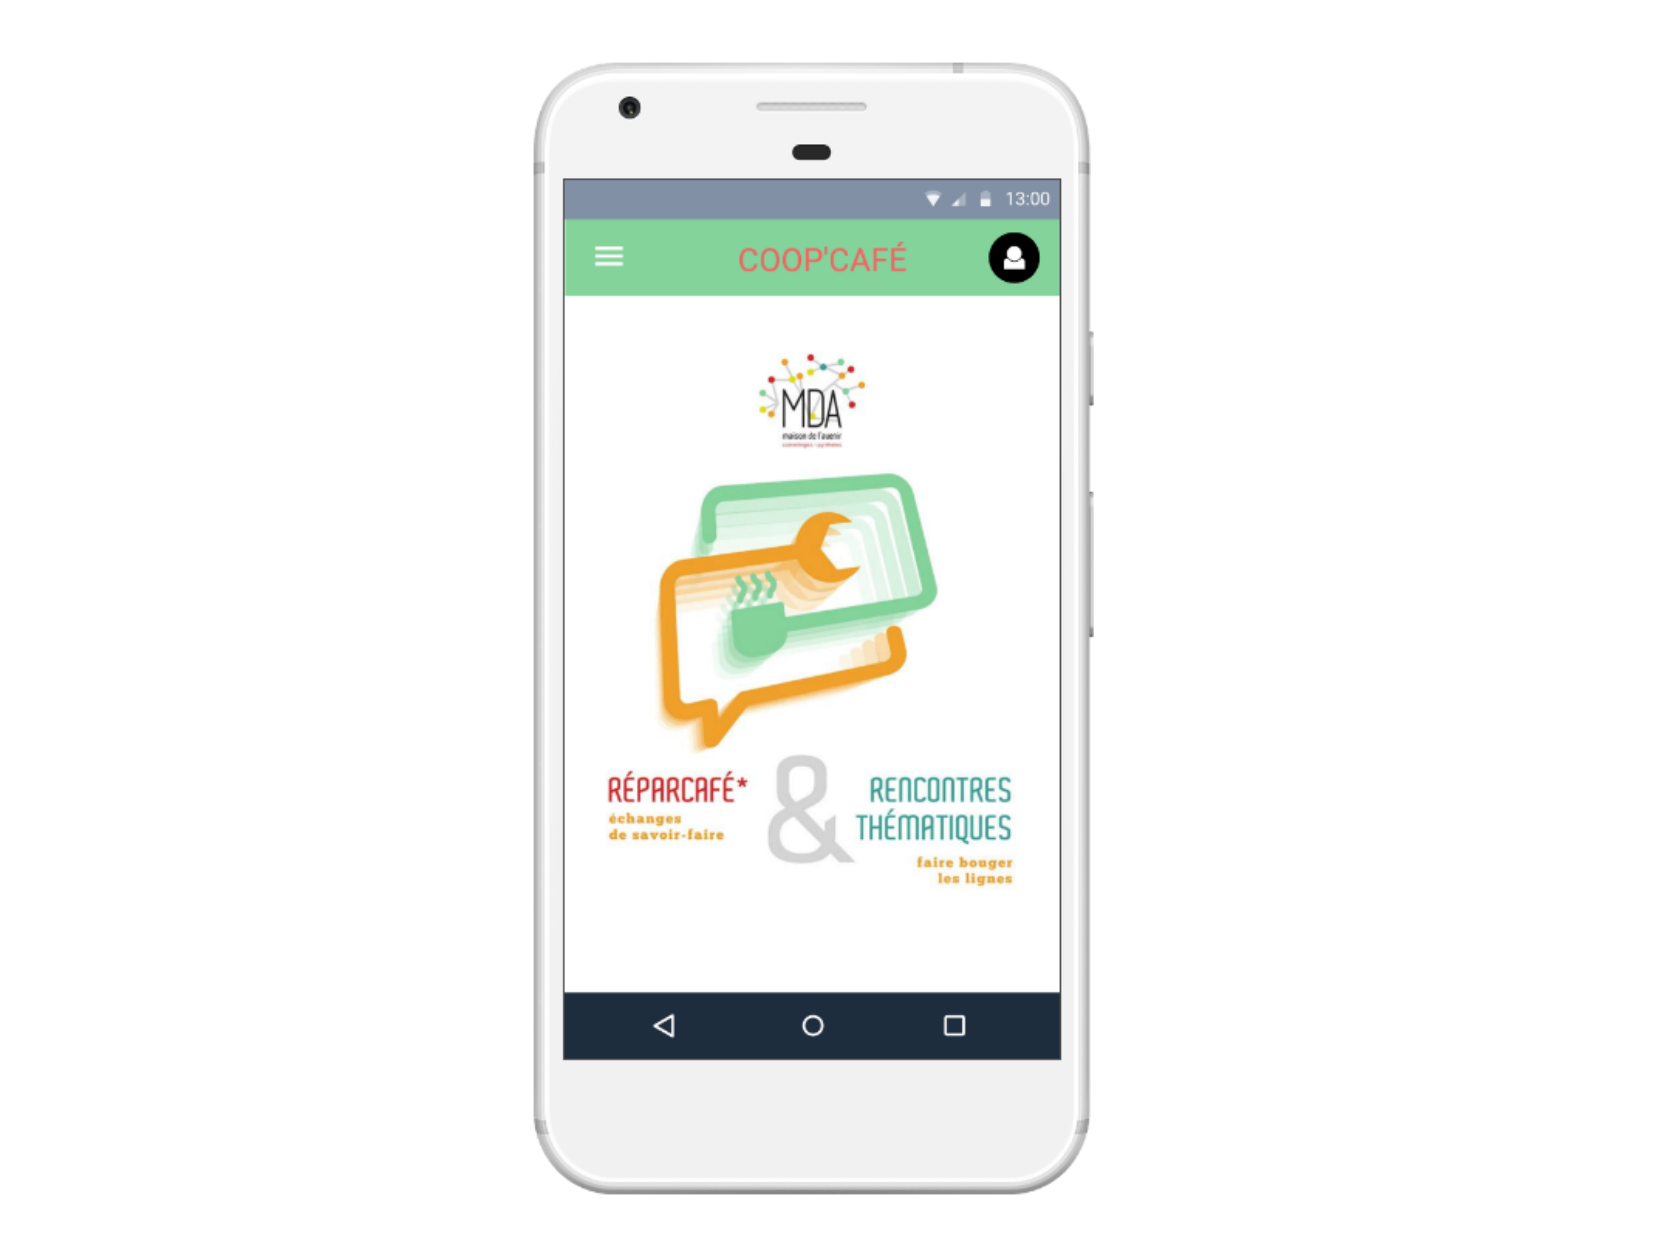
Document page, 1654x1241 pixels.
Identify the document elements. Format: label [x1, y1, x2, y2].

picture [520, 49, 1111, 1207]
